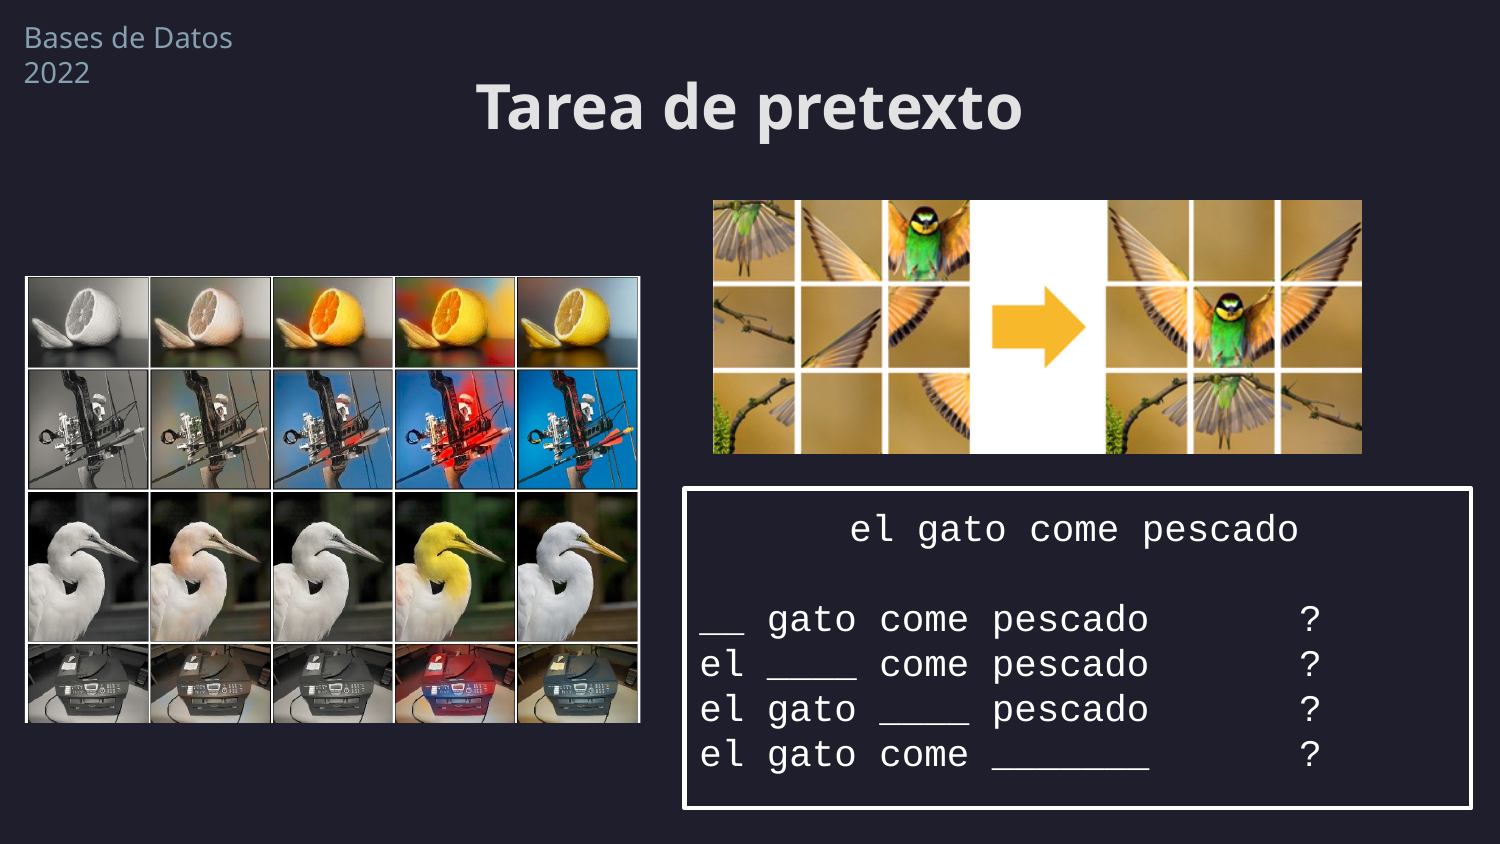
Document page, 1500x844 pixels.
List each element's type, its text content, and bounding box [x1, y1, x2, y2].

text_box el gato come pescado __ gato come pescado ? el ____ come pescado ? el gato ____ pescado ? el gato come _______ ? [684, 488, 1472, 808]
picture [713, 200, 1362, 454]
title Tarea de pretexto [75, 33, 1425, 175]
picture [24, 276, 641, 723]
